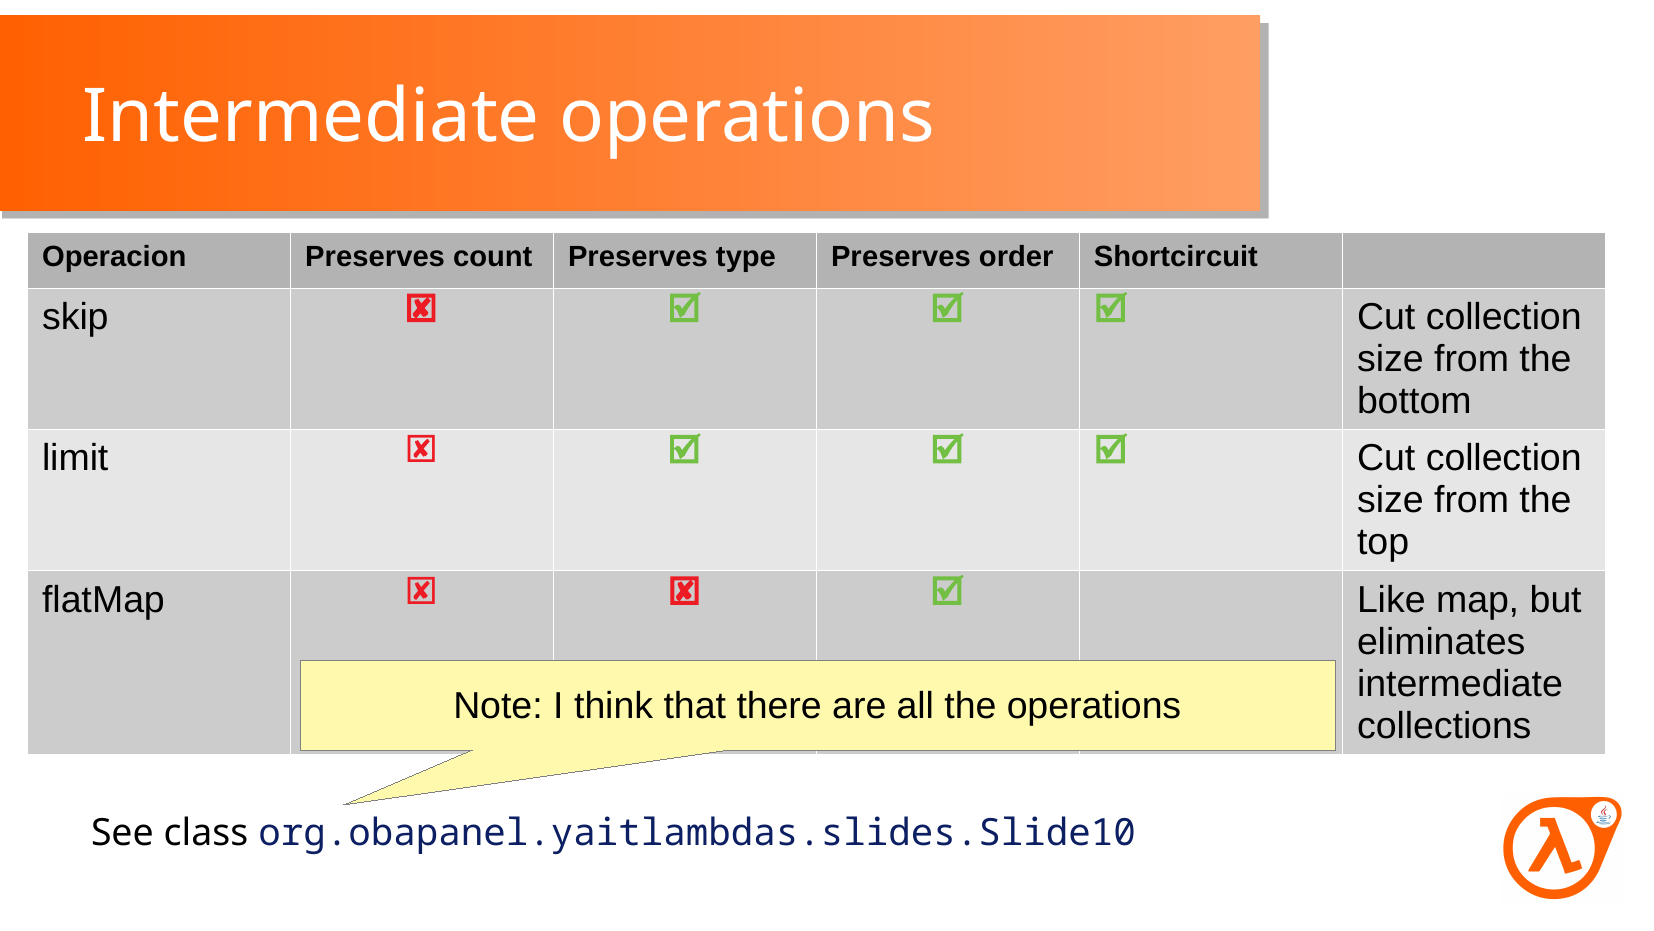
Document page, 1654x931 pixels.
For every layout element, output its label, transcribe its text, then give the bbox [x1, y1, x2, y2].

table_header Shortcircuit [1080, 233, 1342, 288]
title Intermediate operations [82, 35, 1235, 189]
table_cell  [554, 289, 816, 429]
table_cell  [817, 289, 1079, 429]
table_cell  [817, 430, 1079, 570]
table_cell Cut collection size from the bottom [1343, 289, 1605, 429]
table_cell  [1080, 289, 1342, 429]
table_header [1343, 233, 1605, 288]
table_cell  [291, 571, 553, 754]
table_cell  [817, 571, 1079, 660]
table_header Operacion [28, 233, 290, 288]
table_header Preserves order [817, 233, 1079, 288]
table_cell  [291, 430, 553, 570]
table_header Preserves count [291, 233, 553, 288]
table_cell limit [28, 430, 290, 570]
picture [1500, 794, 1625, 903]
table_header Preserves type [554, 233, 816, 288]
table_cell Cut collection size from the top [1343, 430, 1605, 570]
table_cell [1080, 571, 1342, 754]
text_box Note: I think that there are all the operations [300, 660, 1336, 798]
table_cell Like map, but eliminates intermediate collections [1343, 571, 1605, 754]
table_cell flatMap [28, 571, 290, 754]
text_box See class org.obapanel.yaitlambdas.slides.Slide10 [76, 798, 1129, 856]
table_cell  [1080, 430, 1342, 570]
table_cell  [554, 571, 816, 660]
table_cell skip [28, 289, 290, 429]
table_cell  [554, 430, 816, 570]
table_cell  [291, 289, 553, 429]
